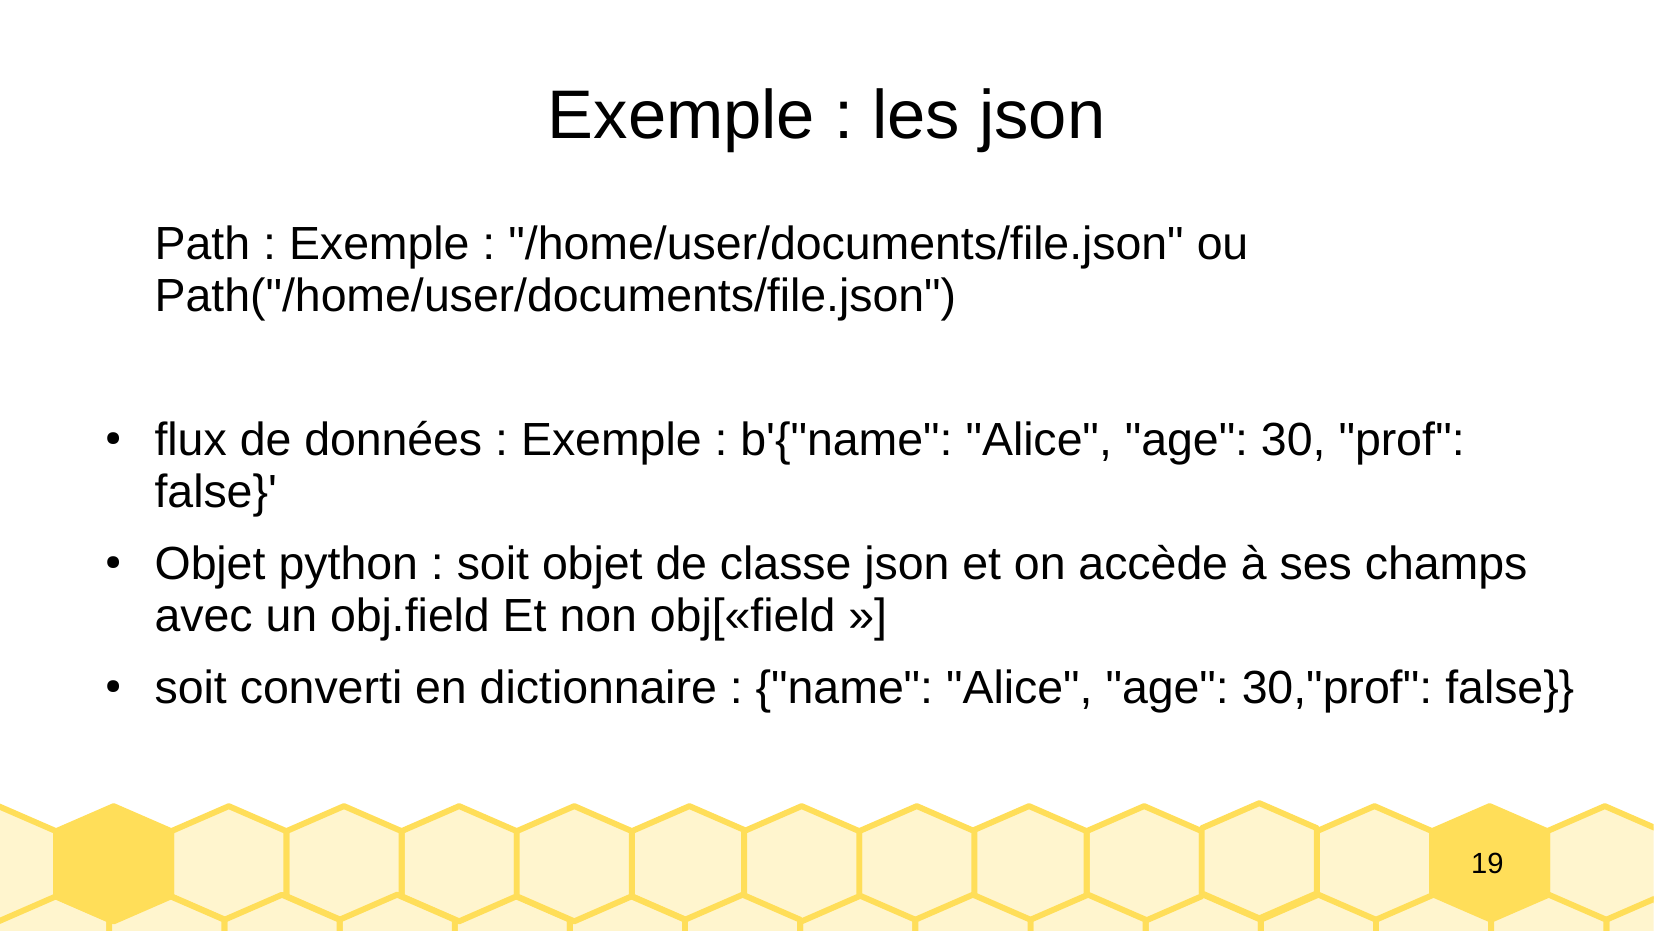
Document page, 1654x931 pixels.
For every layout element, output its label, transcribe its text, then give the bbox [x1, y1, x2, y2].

list Path : Exemple : "/home/user/documents/file.json" ou Path("/home/user/documents/file.json") flux de données : Exemple : b'{"name": "Alice", "age": 30, "prof": false}' Objet python : soit objet de classe json et on accède à ses champs avec un obj.field Et non obj[«field »] soit converti en dictionnaire : {"name": "Alice", "age": 30,"prof": false}} [88, 217, 1577, 758]
title Exemple : les json [82, 37, 1571, 193]
